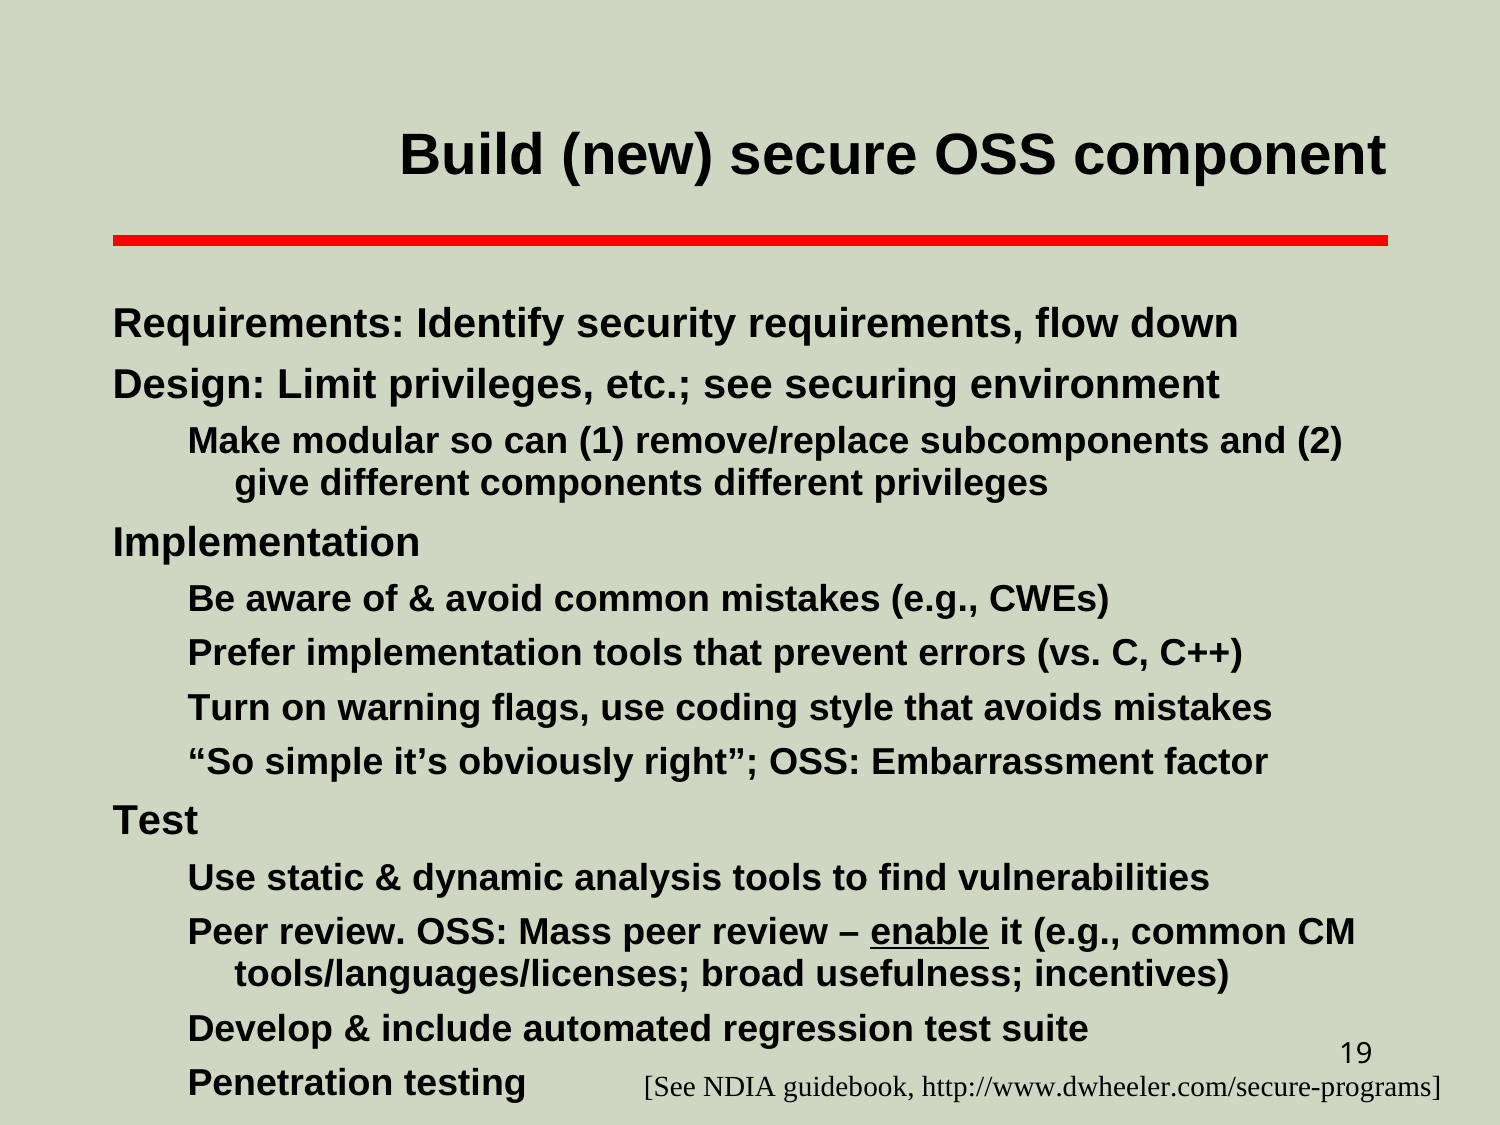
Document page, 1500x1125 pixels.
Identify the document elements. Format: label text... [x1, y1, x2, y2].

text_box [See NDIA guidebook, http://www.dwheeler.com/secure-programs] [600, 1067, 1487, 1106]
list Requirements: Identify security requirements, flow down Design: Limit privileges, etc.; see securing environment Make modular so can (1) remove/replace subcomponents and (2) give different components different privileges Implementation Be aware of & avoid common mistakes (e.g., CWEs) Prefer implementation tools that prevent errors (vs. C, C++) Turn on warning flags, use coding style that avoids mistakes “So simple it’s obviously right”; OSS: Embarrassment factor Test Use static & dynamic analysis tools to find vulnerabilities Peer review. OSS: Mass peer review – enable it (e.g., common CM tools/languages/licenses; broad usefulness; incentives) Develop & include automated regression test suite Penetration testing [112, 299, 1388, 1104]
title Build (new) secure OSS component [337, 93, 1388, 217]
